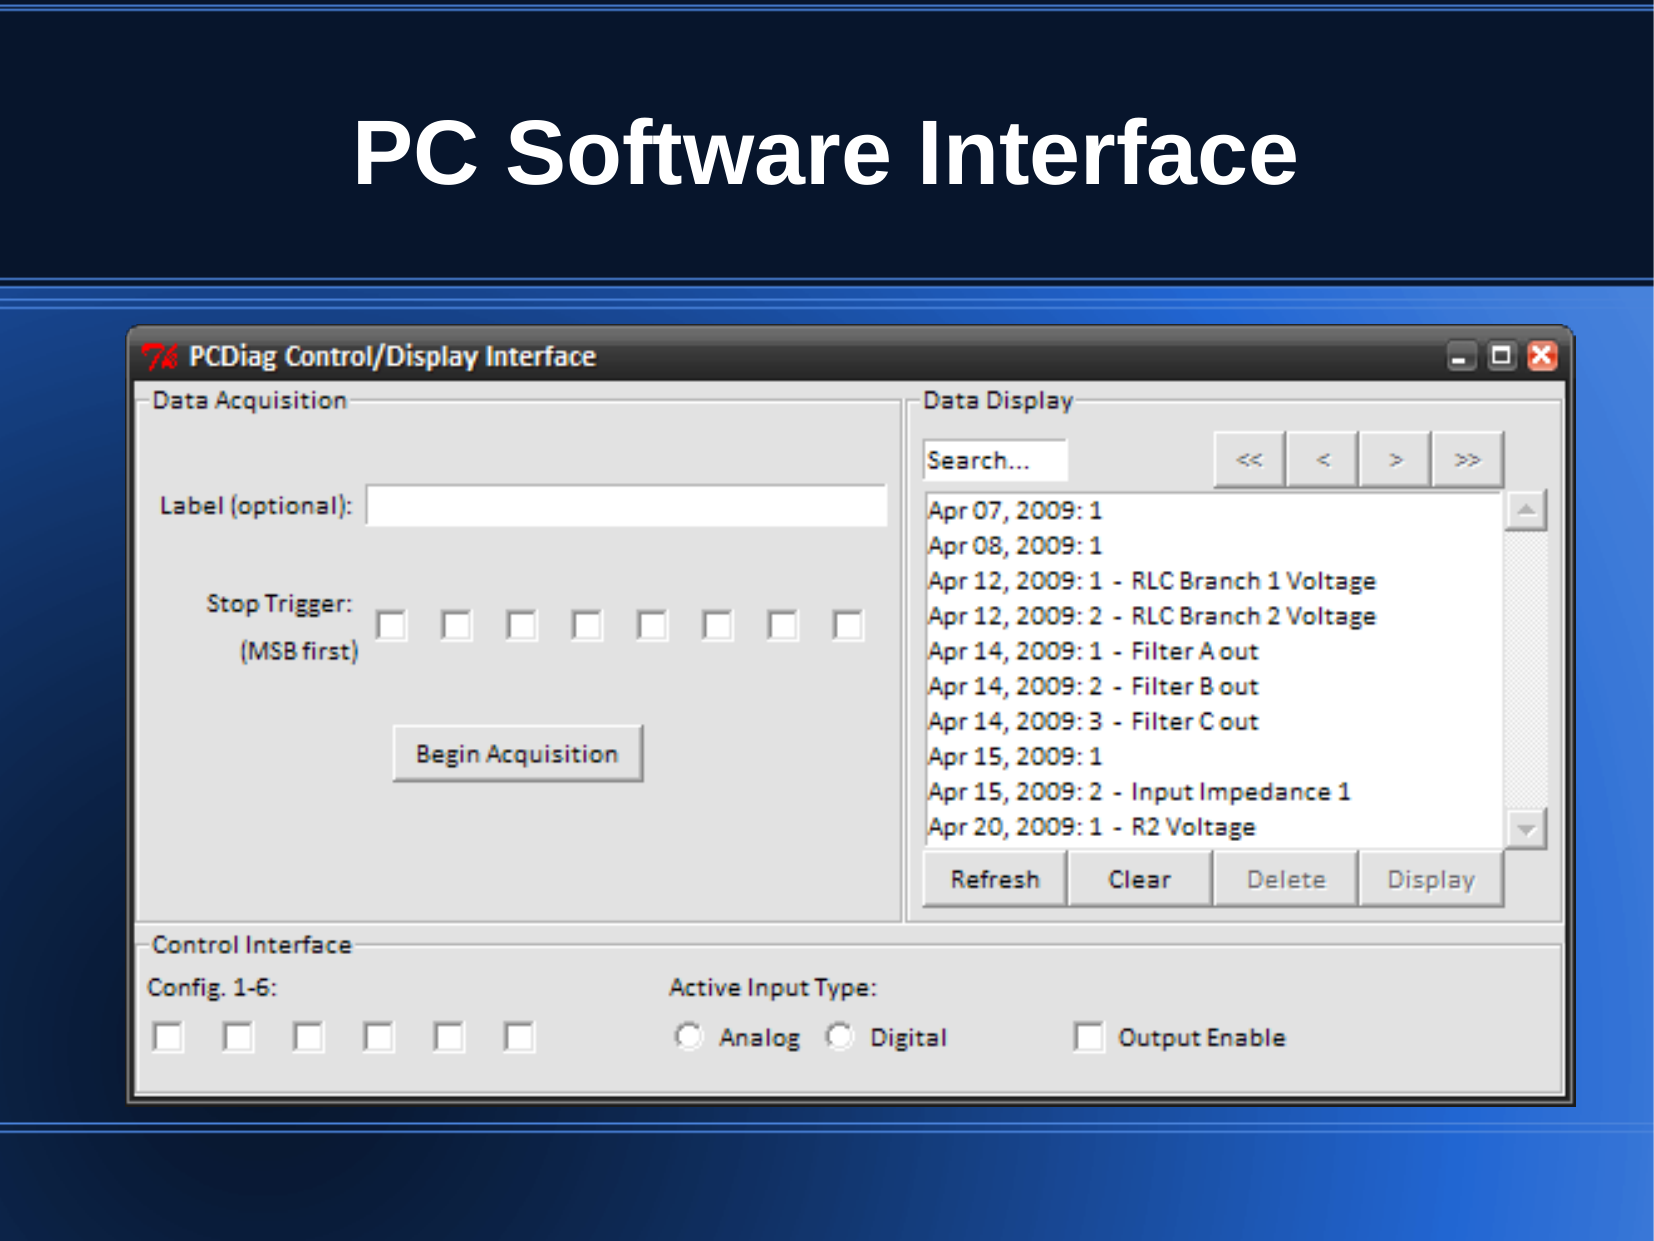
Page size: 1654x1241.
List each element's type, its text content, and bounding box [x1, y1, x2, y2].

title PC Software Interface [82, 49, 1571, 257]
picture [0, 0, 1654, 1241]
